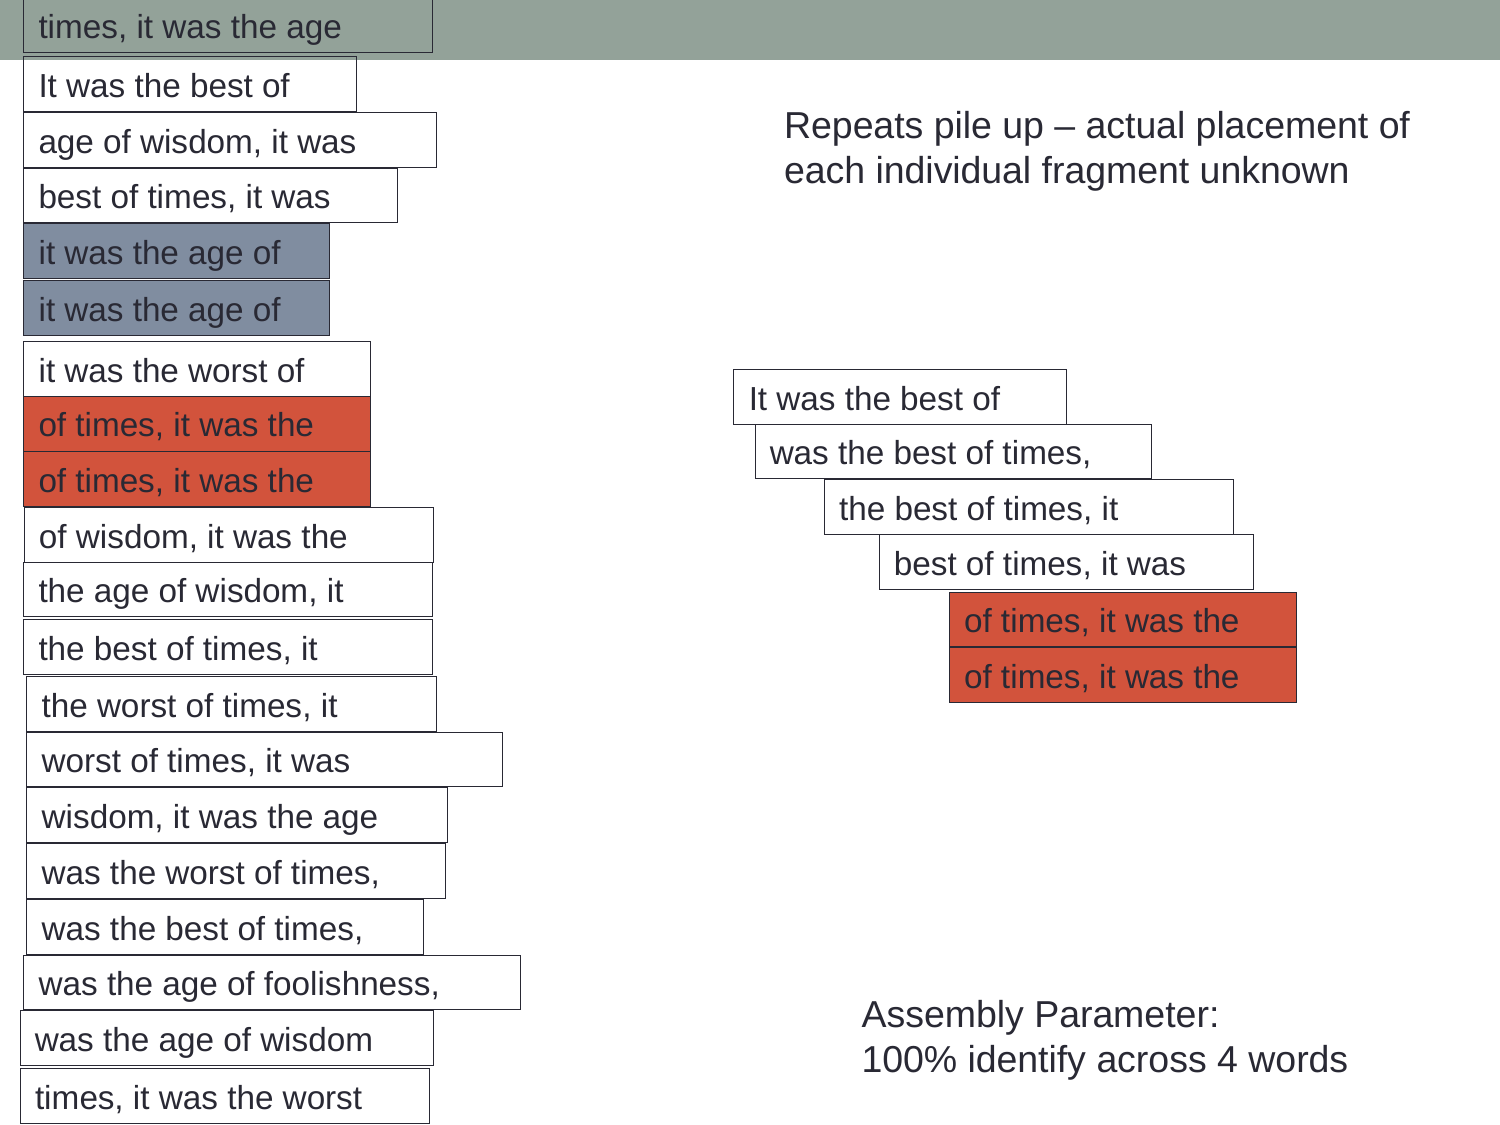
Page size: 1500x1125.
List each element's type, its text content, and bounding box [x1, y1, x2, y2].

text_box the best of times, it [23, 619, 433, 675]
text_box of times, it was the [23, 396, 371, 451]
text_box the worst of times, it [26, 676, 437, 732]
text_box the age of wisdom, it [23, 562, 433, 617]
text_box was the age of foolishness, [23, 955, 521, 1010]
text_box was the best of times, [26, 899, 424, 955]
text_box was the age of wisdom [20, 1010, 434, 1066]
text_box it was the age of [23, 280, 330, 336]
text_box It was the best of [733, 369, 1067, 425]
text_box of wisdom, it was the [24, 507, 434, 563]
text_box best of times, it was [23, 168, 398, 223]
text_box worst of times, it was [26, 732, 503, 787]
text_box times, it was the worst [20, 1068, 430, 1124]
text_box Assembly Parameter: 100% identify across 4 words [846, 982, 1442, 1088]
text_box age of wisdom, it was [23, 112, 437, 168]
text_box best of times, it was [879, 534, 1254, 590]
text_box was the worst of times, [26, 843, 446, 899]
text_box of times, it was the [949, 592, 1297, 647]
text_box wisdom, it was the age [26, 787, 448, 843]
text_box of times, it was the [23, 451, 371, 507]
text_box it was the worst of [23, 341, 371, 396]
text_box It was the best of [23, 56, 357, 112]
text_box times, it was the age [23, 0, 433, 53]
text_box was the best of times, [755, 424, 1152, 479]
text_box the best of times, it [824, 479, 1234, 535]
text_box of times, it was the [949, 647, 1297, 703]
text_box Repeats pile up – actual placement of each individual fragment unknown [769, 93, 1442, 199]
text_box it was the age of [23, 223, 330, 279]
